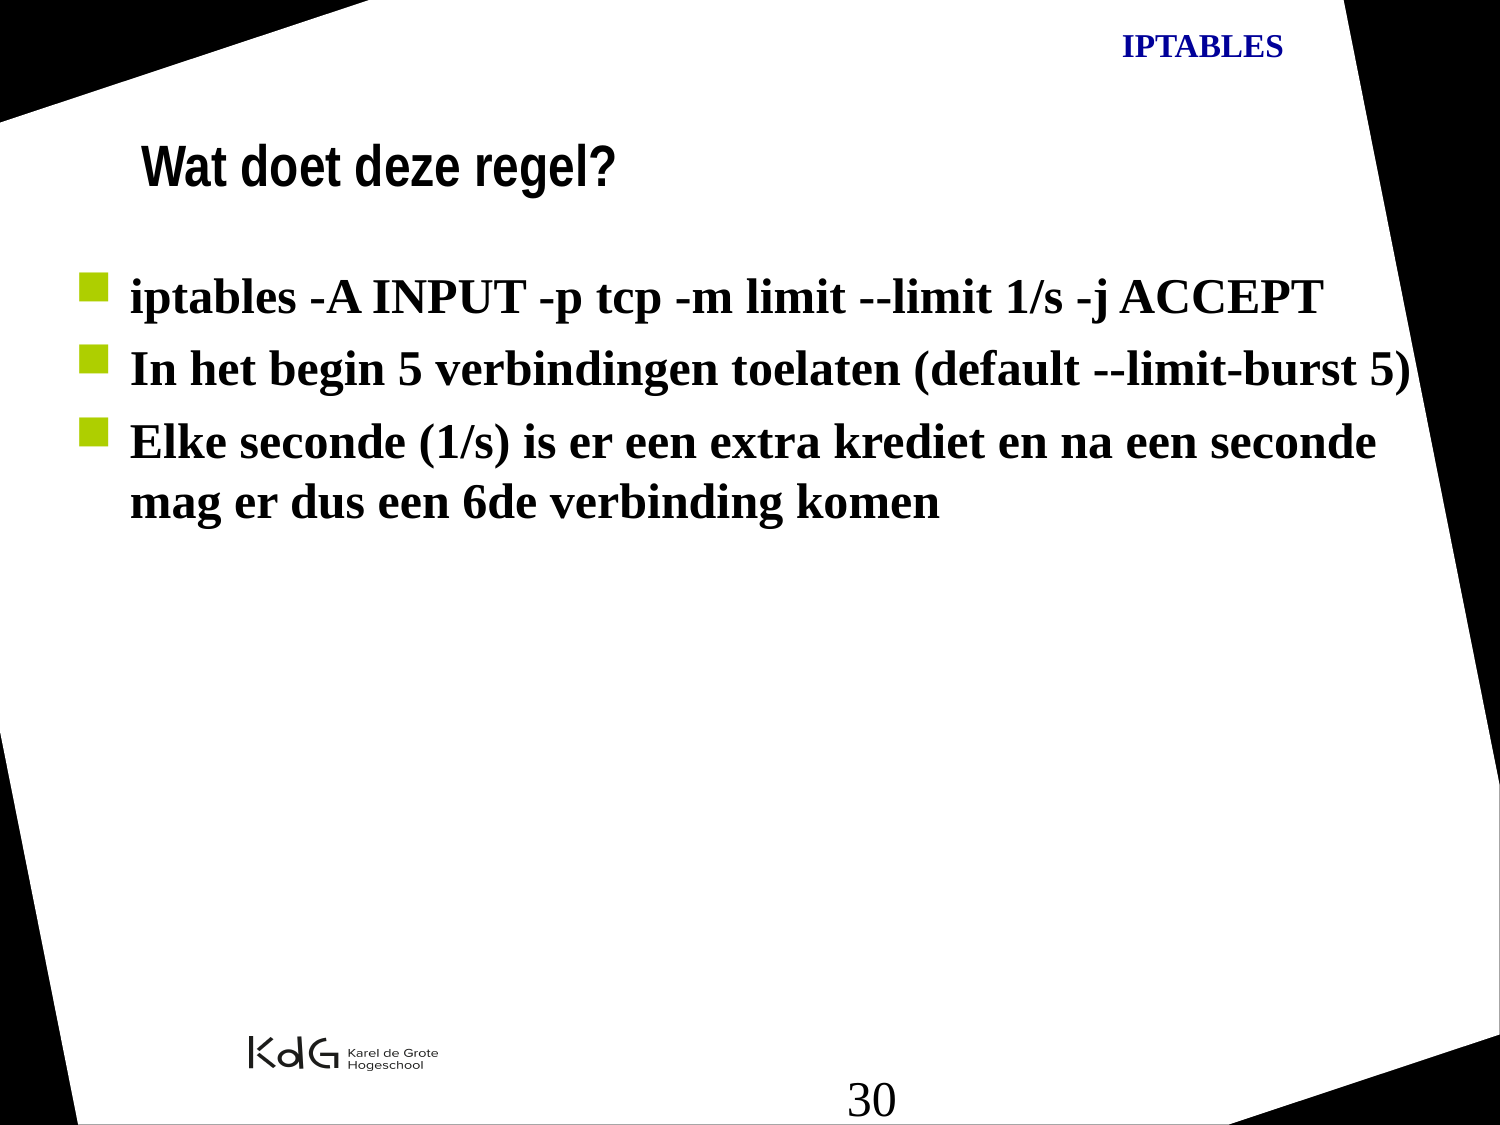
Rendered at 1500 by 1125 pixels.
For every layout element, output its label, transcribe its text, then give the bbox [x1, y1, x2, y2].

text_box Wat doet deze regel? [141, 72, 1447, 253]
text_box iptables -A INPUT -p tcp -m limit --limit 1/s -j ACCEPT In het begin 5 verbindingen toelaten (default --limit-burst 5) Elke seconde (1/s) is er een extra krediet en na een seconde mag er dus een 6de verbinding komen [75, 263, 1425, 1006]
picture [249, 1036, 438, 1071]
